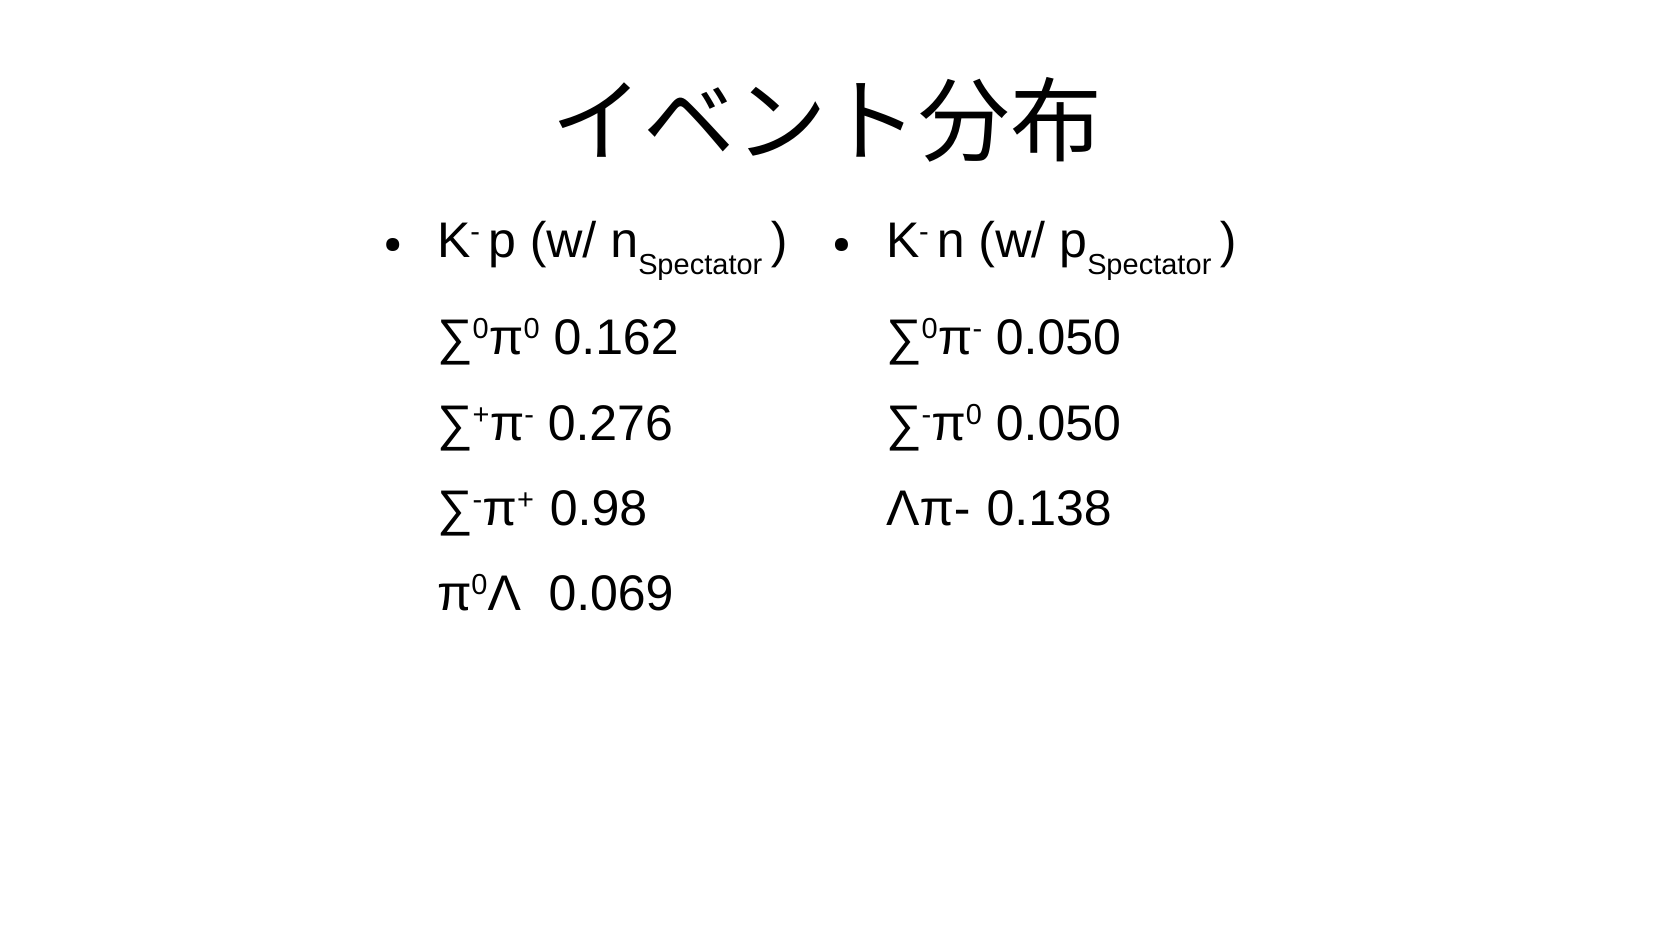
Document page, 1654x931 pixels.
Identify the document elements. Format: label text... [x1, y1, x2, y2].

title イベント分布 [82, 37, 1571, 193]
list K- n (w/ pSpectator ) ∑0π- 0.050 ∑-π0 0.050 Λπ- 0.138 [815, 212, 1335, 662]
list K- p (w/ nSpectator ) ∑0π0 0.162 ∑+π- 0.276 ∑-π+ 0.98 π0Λ 0.069 [366, 212, 815, 662]
